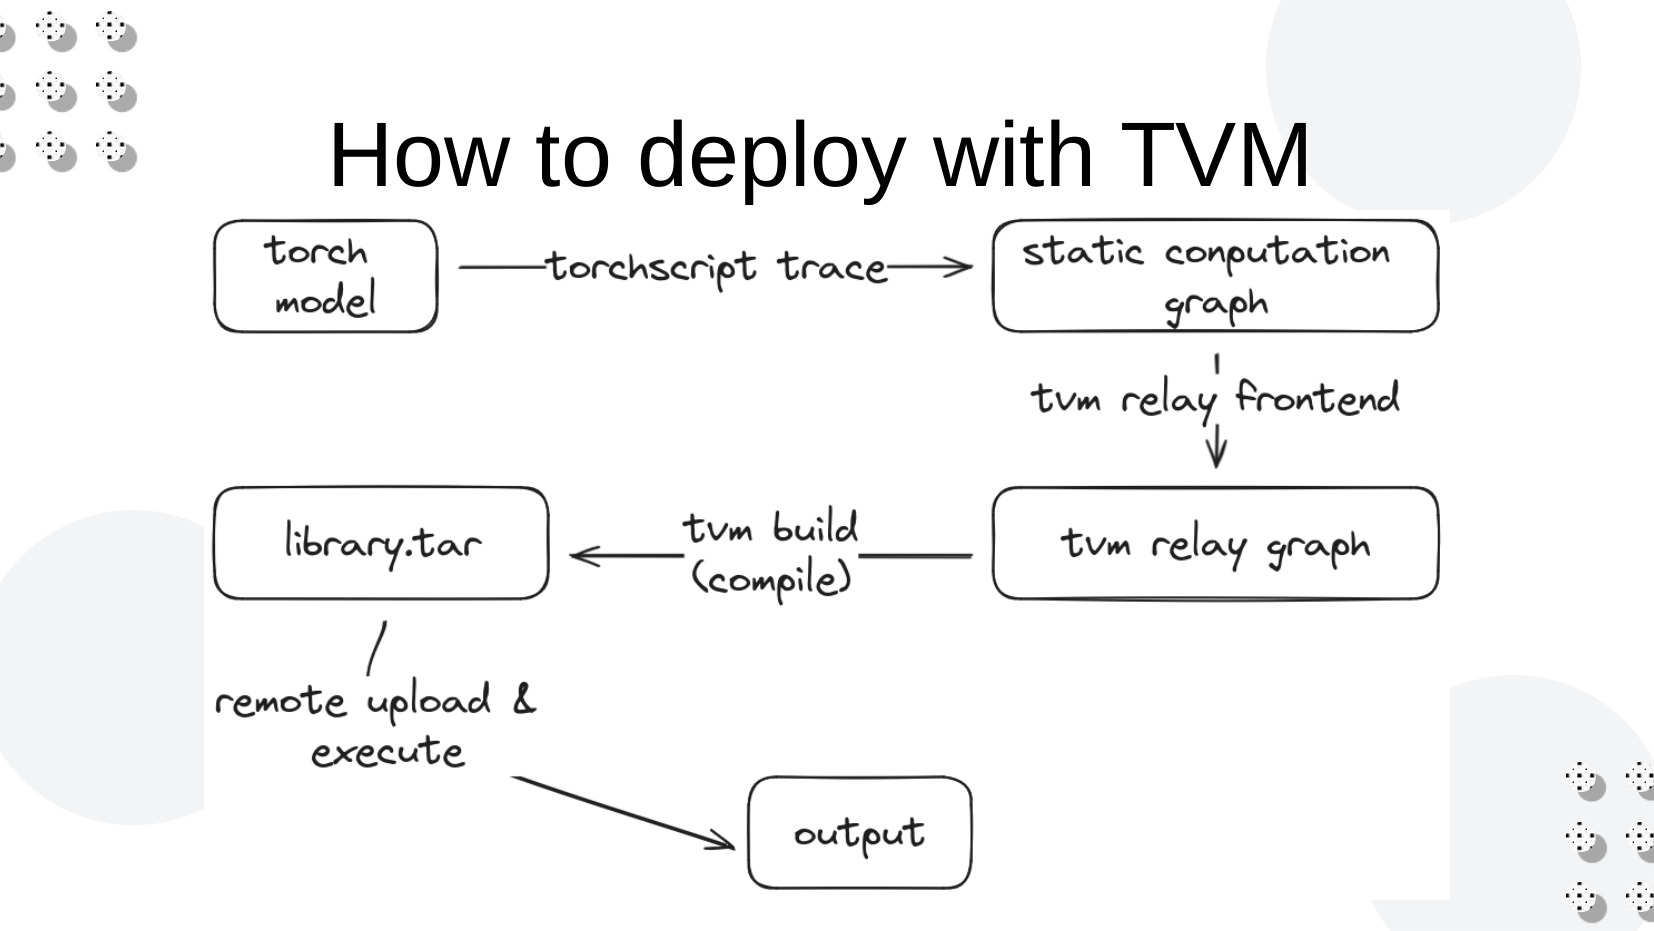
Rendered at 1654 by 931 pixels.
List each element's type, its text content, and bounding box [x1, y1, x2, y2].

picture [0, 74, 6, 99]
picture [0, 134, 7, 159]
picture [204, 210, 1450, 901]
picture [95, 11, 126, 42]
picture [1565, 821, 1596, 853]
picture [1625, 821, 1654, 853]
picture [35, 11, 66, 42]
picture [1565, 882, 1596, 913]
picture [0, 14, 6, 39]
picture [35, 71, 66, 102]
picture [1625, 881, 1654, 912]
picture [35, 131, 67, 162]
picture [1565, 761, 1596, 793]
picture [99, 71, 122, 76]
title How to deploy with TVM [76, 76, 1565, 233]
picture [1625, 761, 1654, 792]
